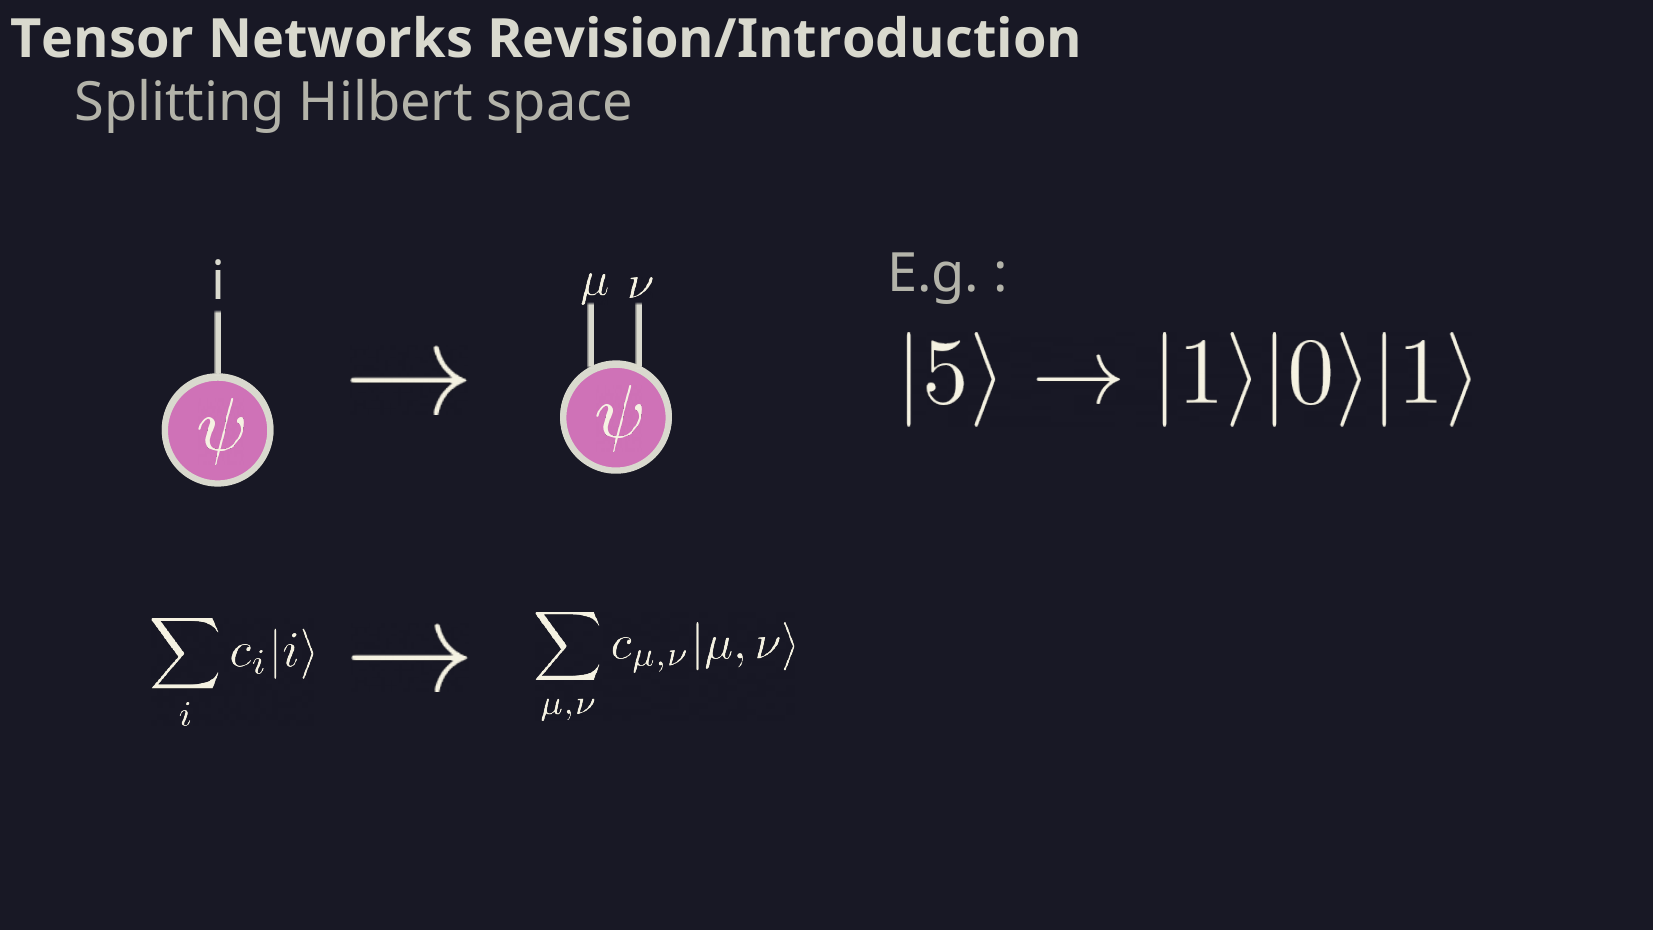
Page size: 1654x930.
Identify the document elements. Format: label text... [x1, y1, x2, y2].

picture [151, 618, 314, 726]
picture [535, 612, 795, 721]
text_box Tensor Networks Revision/Introduction [10, 0, 1634, 149]
picture [906, 332, 1472, 427]
text_box E.g. : [887, 232, 1023, 308]
picture [351, 623, 469, 693]
picture [214, 308, 221, 377]
text_box [164, 376, 271, 484]
picture [581, 273, 608, 370]
text_box i [196, 233, 241, 320]
picture [635, 300, 642, 370]
picture [596, 385, 642, 452]
text_box [563, 363, 669, 471]
text_box Splitting Hilbert space [74, 62, 1025, 137]
picture [198, 398, 244, 465]
picture [350, 345, 468, 415]
picture [629, 277, 653, 298]
